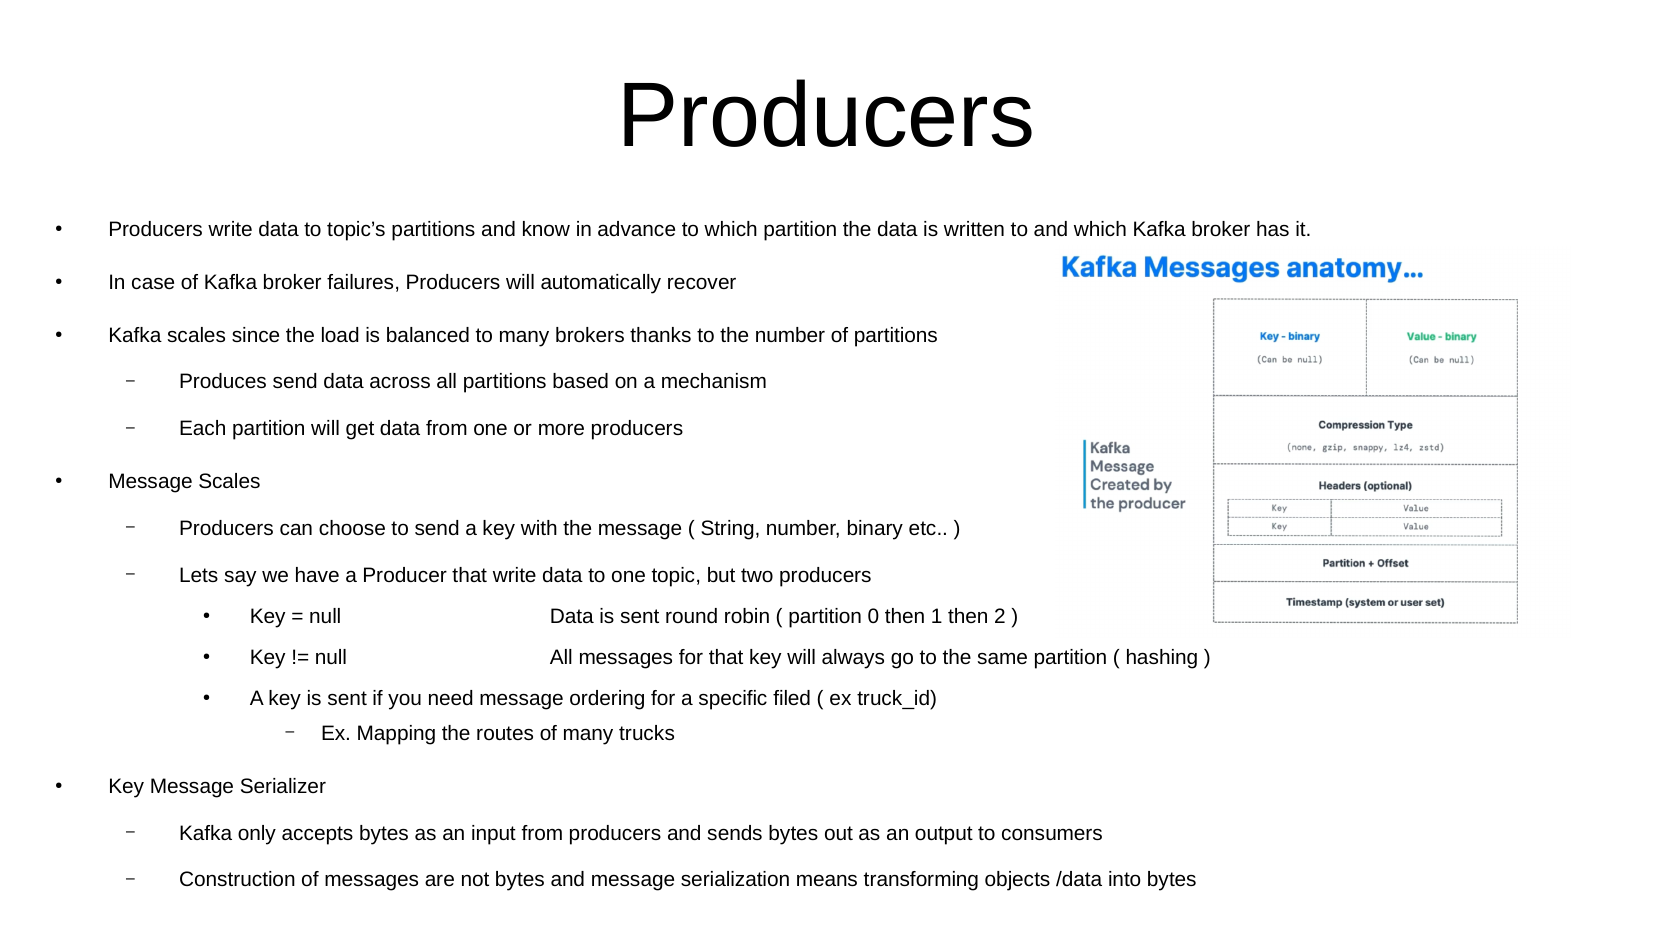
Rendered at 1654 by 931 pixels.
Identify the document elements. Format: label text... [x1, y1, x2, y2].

title Producers [82, 37, 1571, 193]
picture [1055, 245, 1571, 638]
list Producers write data to topic’s partitions and know in advance to which partition the data is written to and which Kafka broker has it. In case of Kafka broker failures, Producers will automatically recover Kafka scales since the load is balanced to many brokers thanks to the number of partitions Produces send data across all partitions based on a mechanism Each partition will get data from one or more producers Message Scales Producers can choose to send a key with the message ( String, number, binary etc.. ) Lets say we have a Producer that write data to one topic, but two producers Key = null Data is sent round robin ( partition 0 then 1 then 2 ) Key != null All messages for that key will always go to the same partition ( hashing ) A key is sent if you need message ordering for a specific filed ( ex truck_id) Ex. Mapping the routes of many trucks Key Message Serializer Kafka only accepts bytes as an input from producers and sends bytes out as an output to consumers Construction of messages are not bytes and message serialization means transforming objects /data into bytes [37, 217, 1571, 901]
